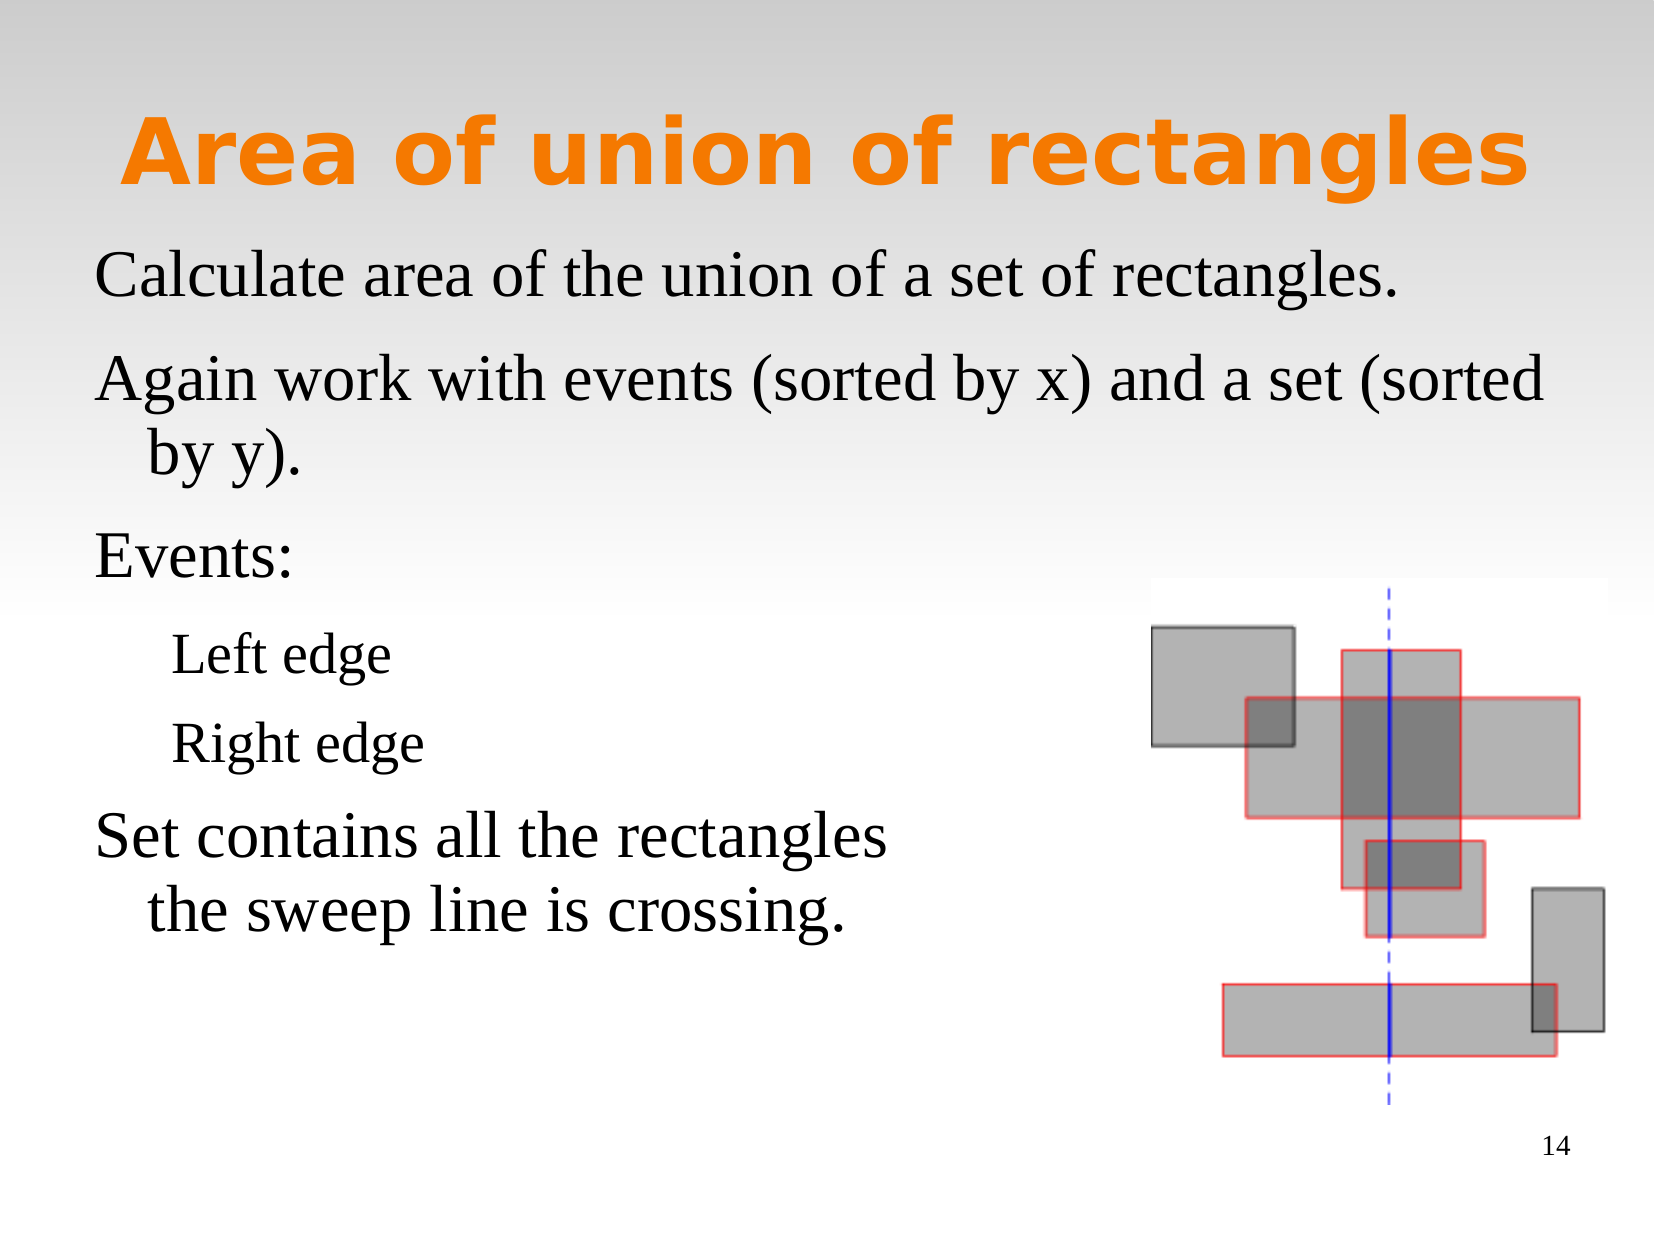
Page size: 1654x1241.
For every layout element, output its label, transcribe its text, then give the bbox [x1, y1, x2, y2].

list Calculate area of the union of a set of rectangles. Again work with events (sorted by x) and a set (sorted by y). Events: Left edge Right edge Set contains all the rectangles the sweep line is crossing. [76, 237, 1565, 999]
picture [1151, 578, 1608, 1105]
title Area of union of rectangles [82, 49, 1571, 257]
